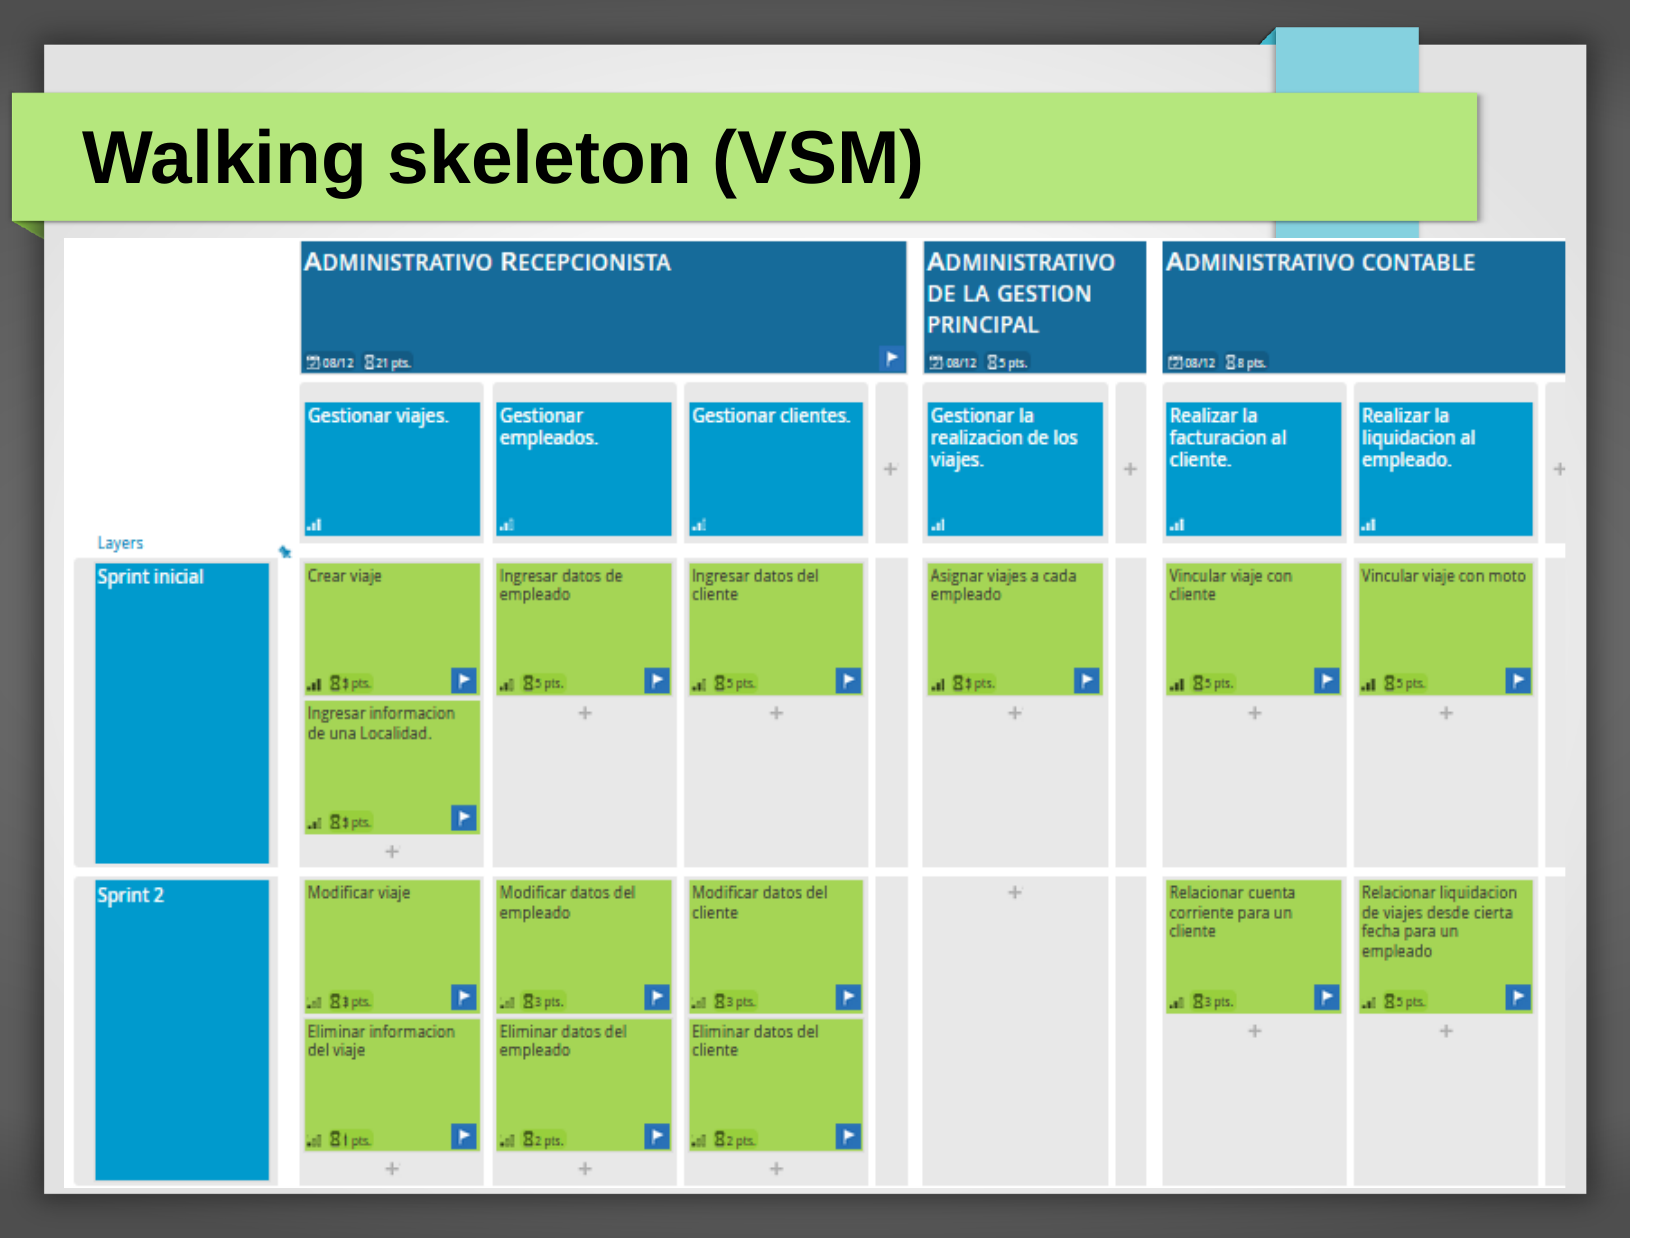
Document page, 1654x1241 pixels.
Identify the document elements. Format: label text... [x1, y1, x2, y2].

text_box Walking skeleton (VSM) [82, 94, 1264, 213]
picture [0, 0, 1630, 1238]
